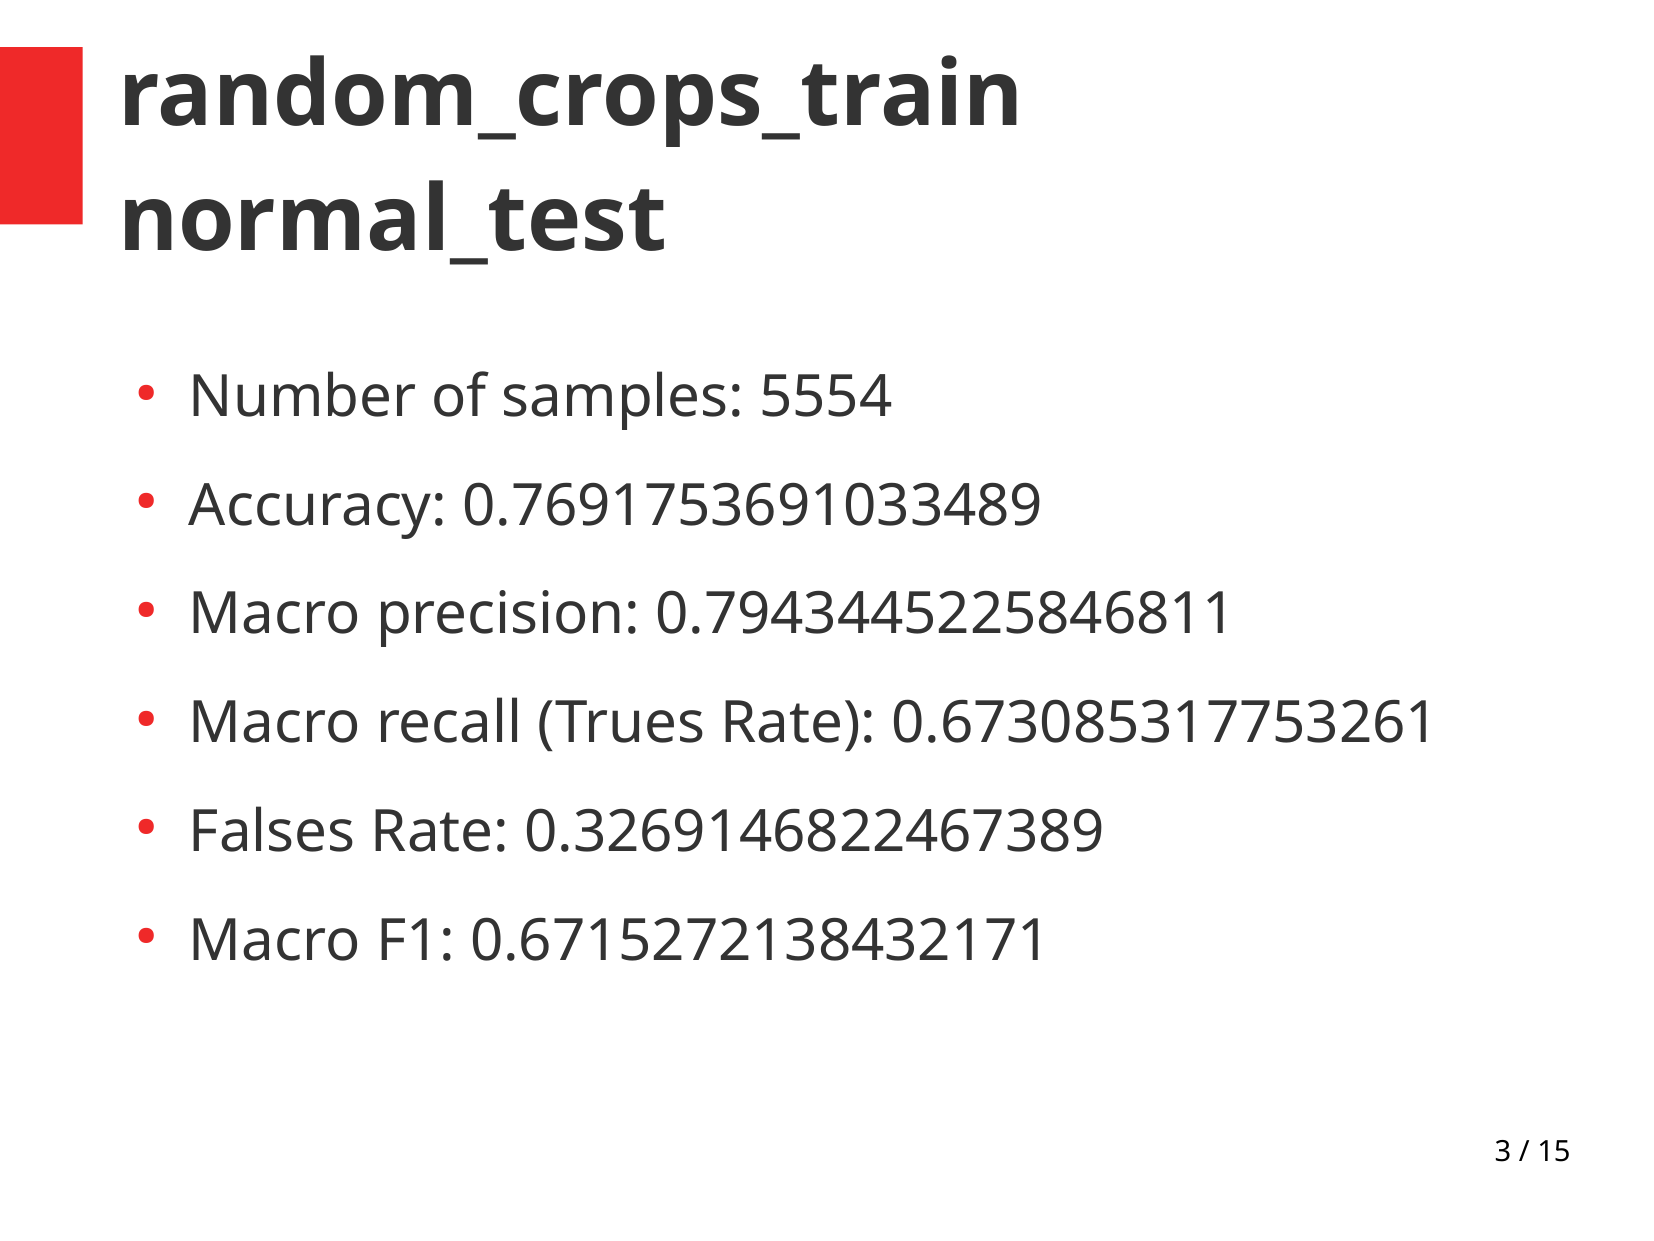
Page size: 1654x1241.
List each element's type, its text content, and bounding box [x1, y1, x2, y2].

title random_crops_train normal_test [118, 45, 1571, 260]
list Number of samples: 5554 Accuracy: 0.7691753691033489 Macro precision: 0.7943445225846811 Macro recall (Trues Rate): 0.673085317753261 Falses Rate: 0.3269146822467389 Macro F1: 0.6715272138432171 [118, 354, 1536, 1074]
